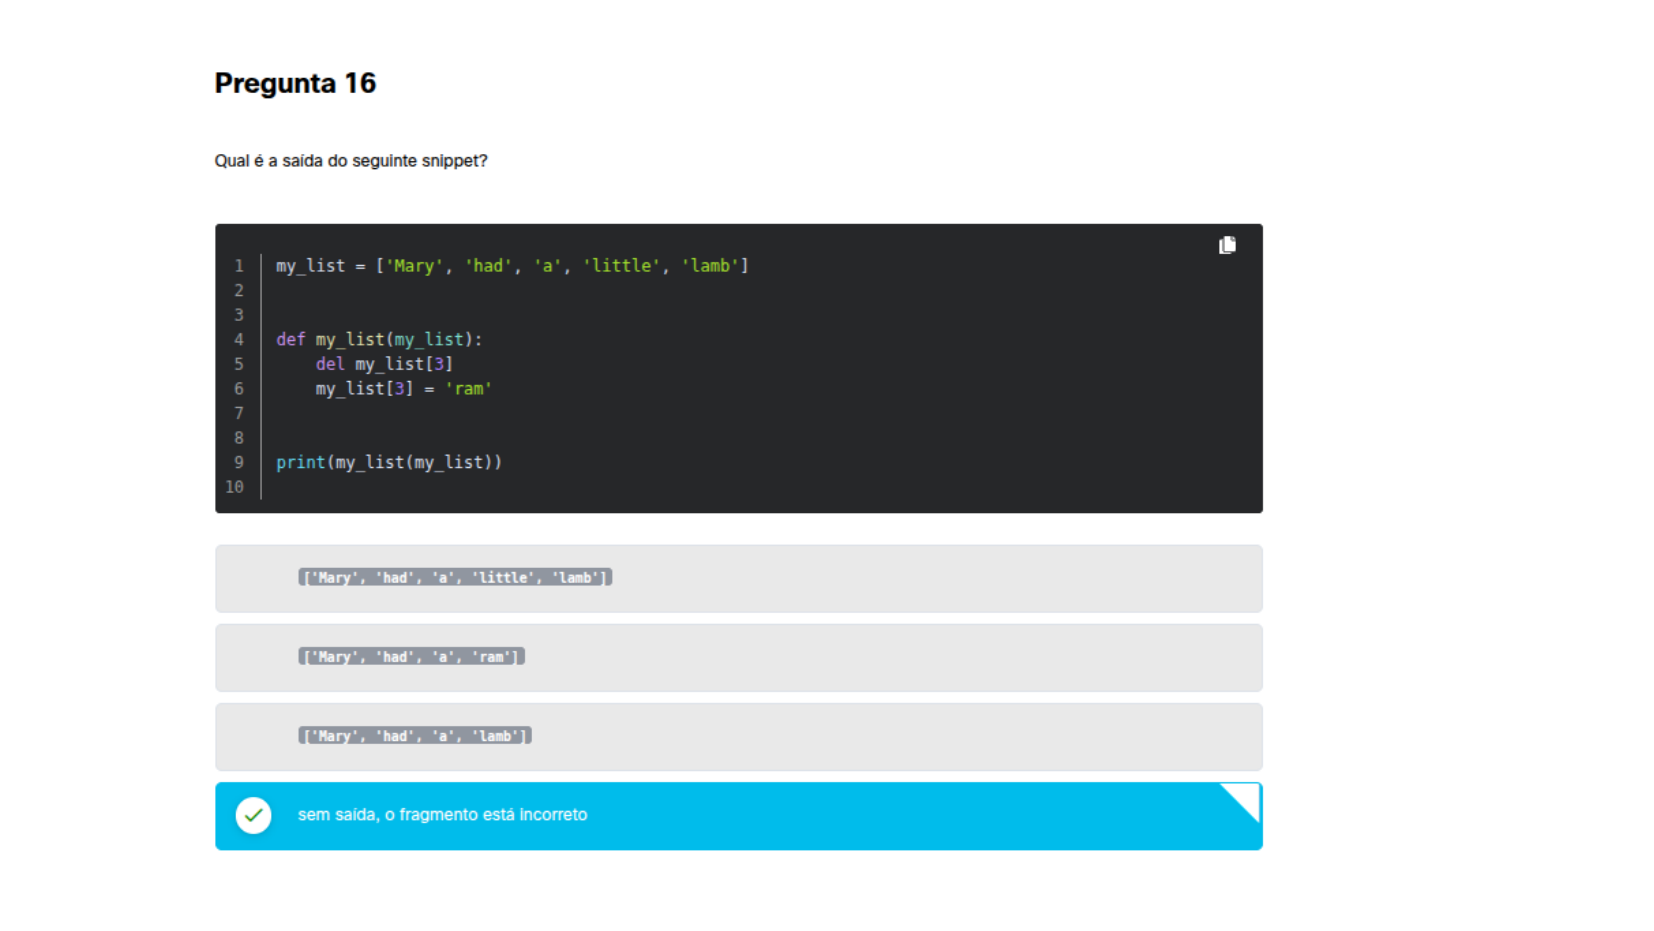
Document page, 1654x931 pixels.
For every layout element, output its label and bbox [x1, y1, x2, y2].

picture [206, 63, 1300, 886]
